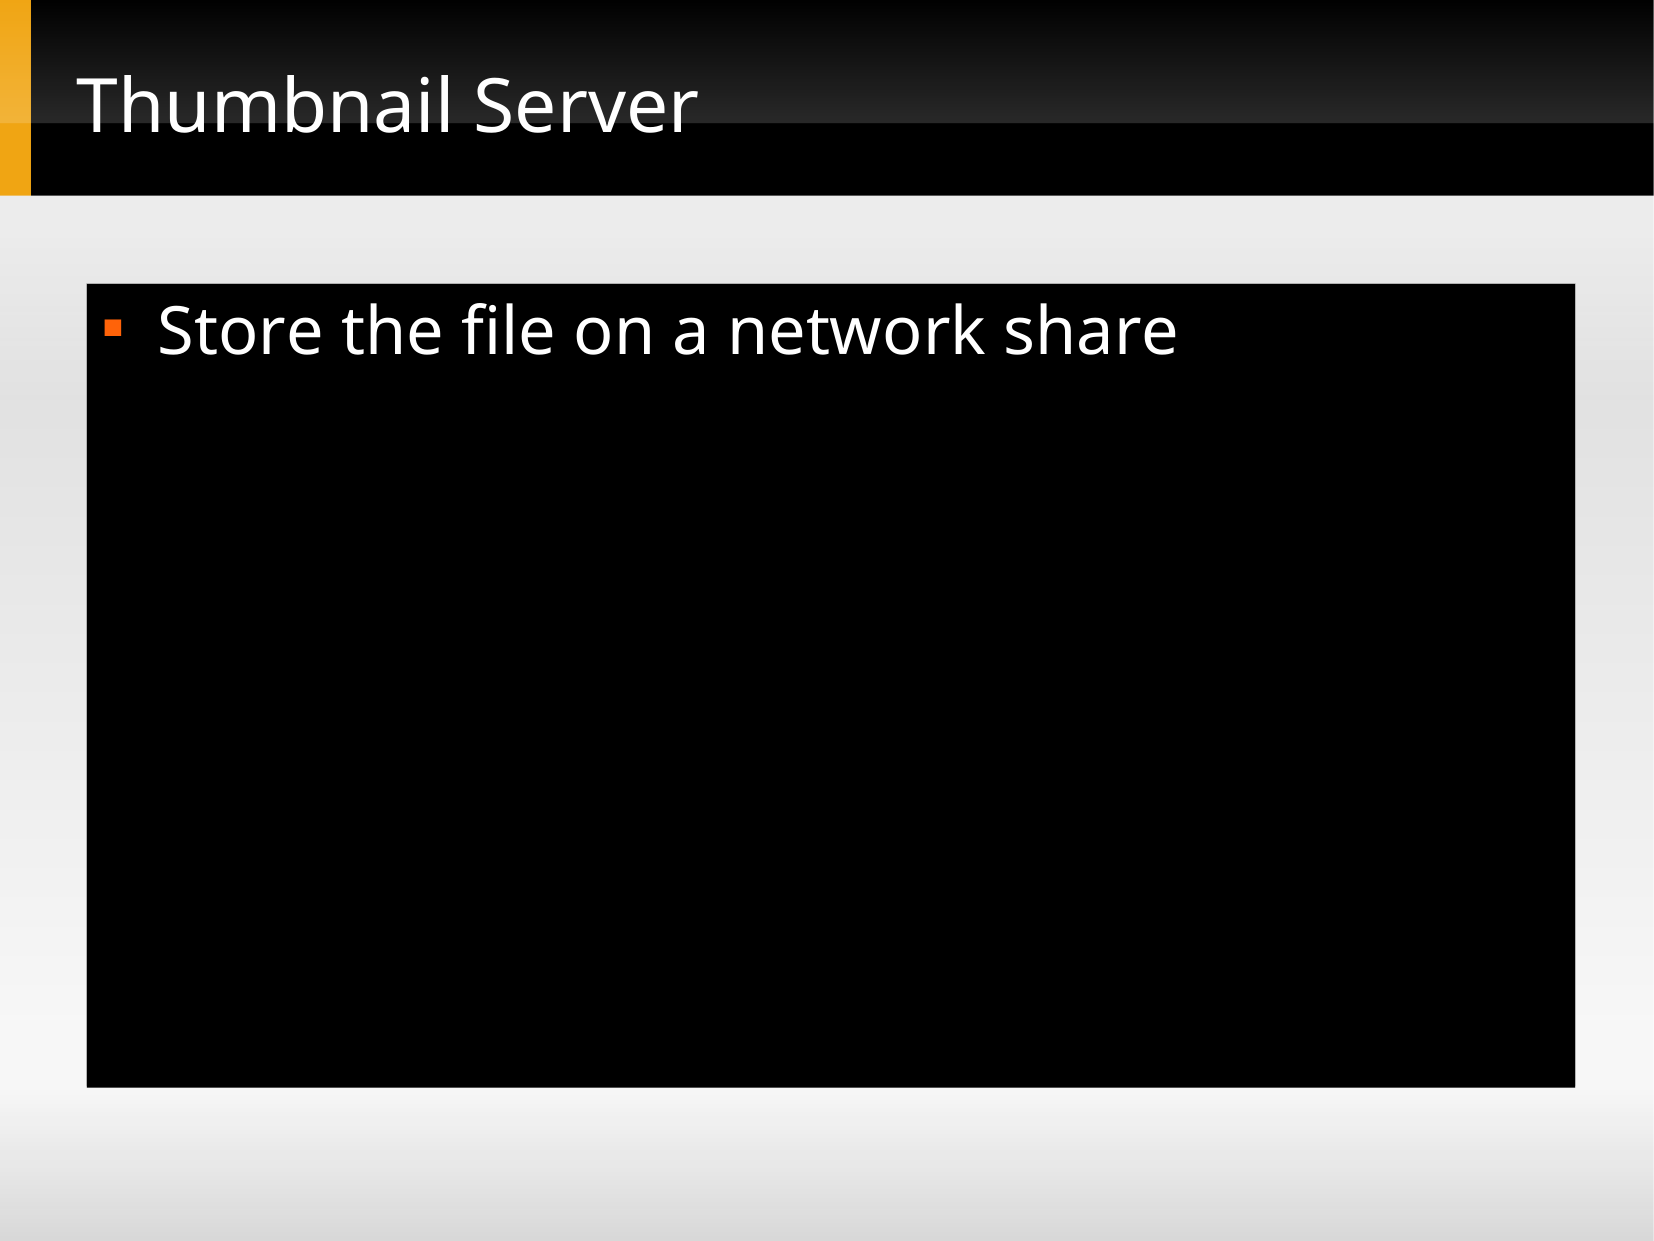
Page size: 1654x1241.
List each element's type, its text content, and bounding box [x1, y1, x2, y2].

list Store the file on a network share [86, 283, 1576, 1088]
picture [0, 0, 1654, 1241]
title Thumbnail Server [76, 7, 1565, 200]
